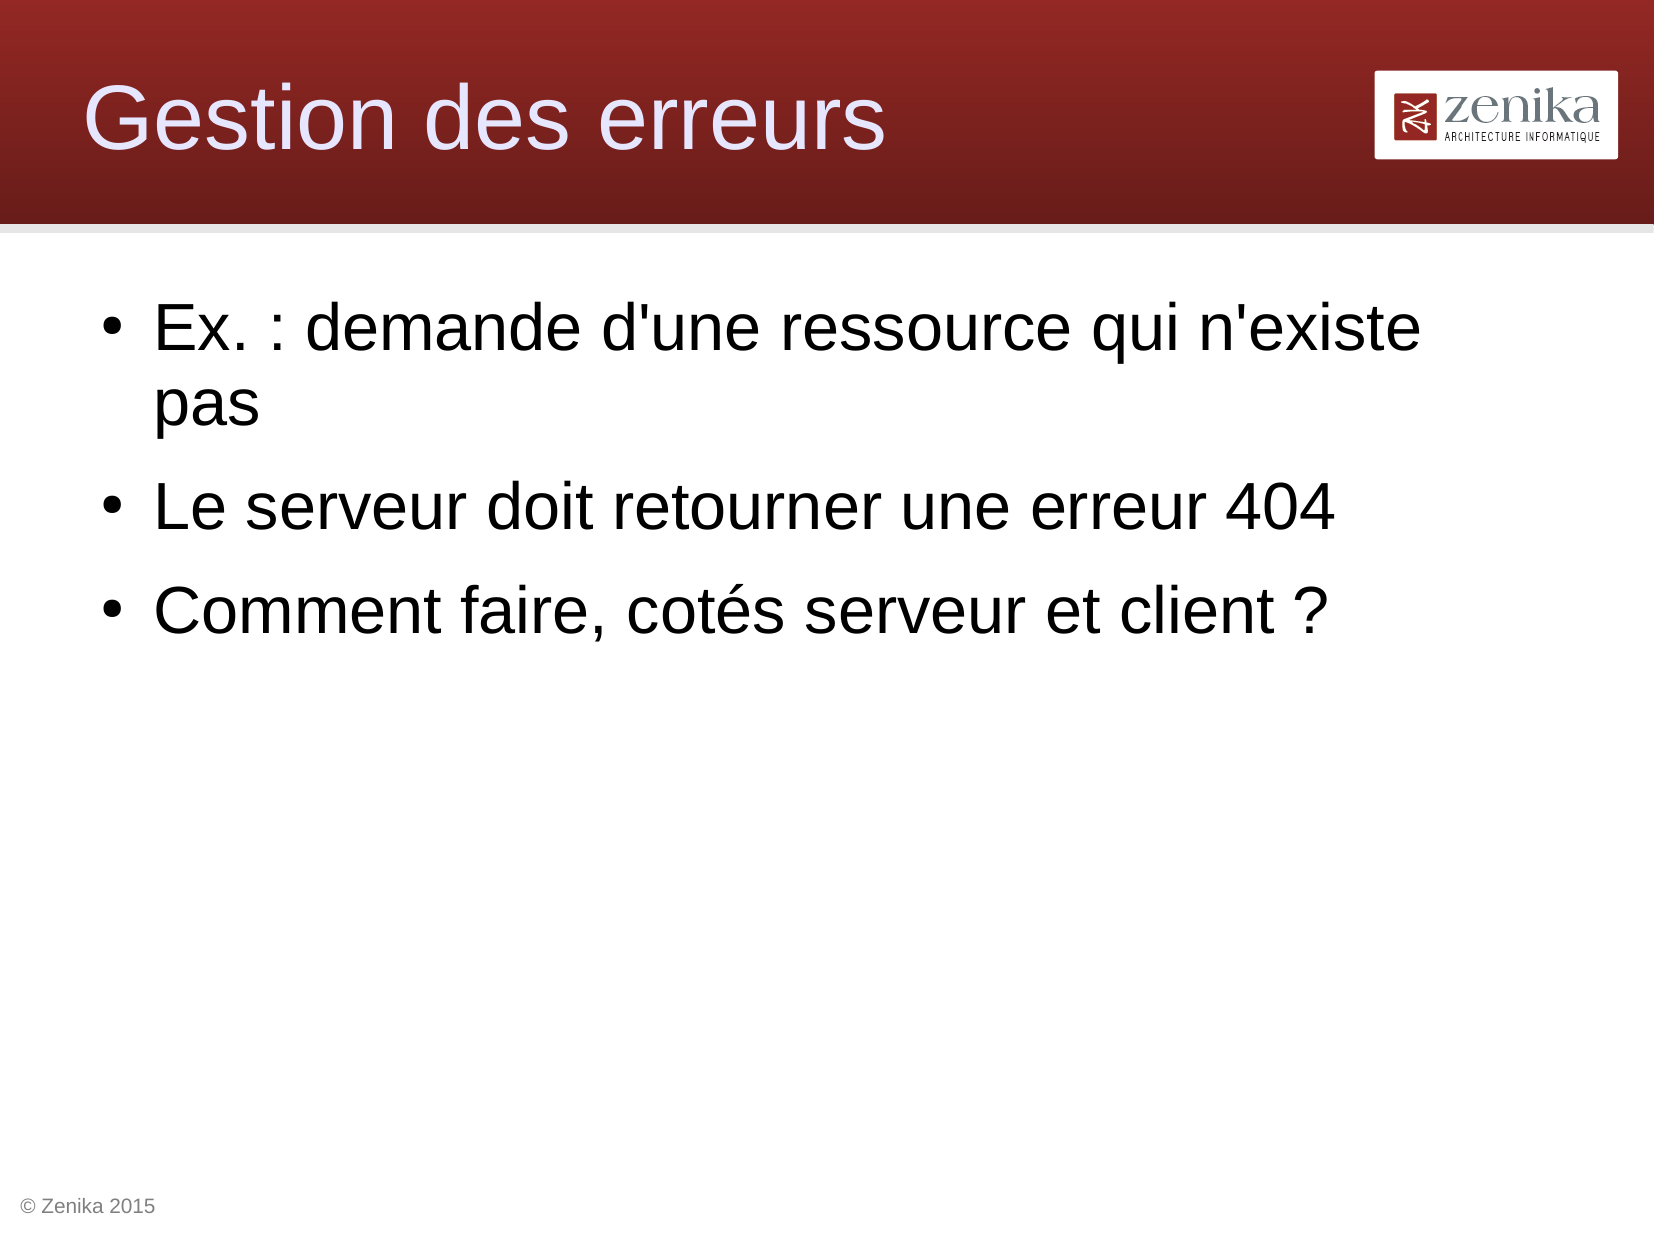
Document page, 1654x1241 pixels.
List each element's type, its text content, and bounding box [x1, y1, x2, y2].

picture [1571, 82, 1600, 149]
title Gestion des erreurs [82, 13, 1571, 222]
list Ex. : demande d'une ressource qui n'existe pas Le serveur doit retourner une erreur 404 Comment faire, cotés serveur et client ? [82, 290, 1538, 1010]
